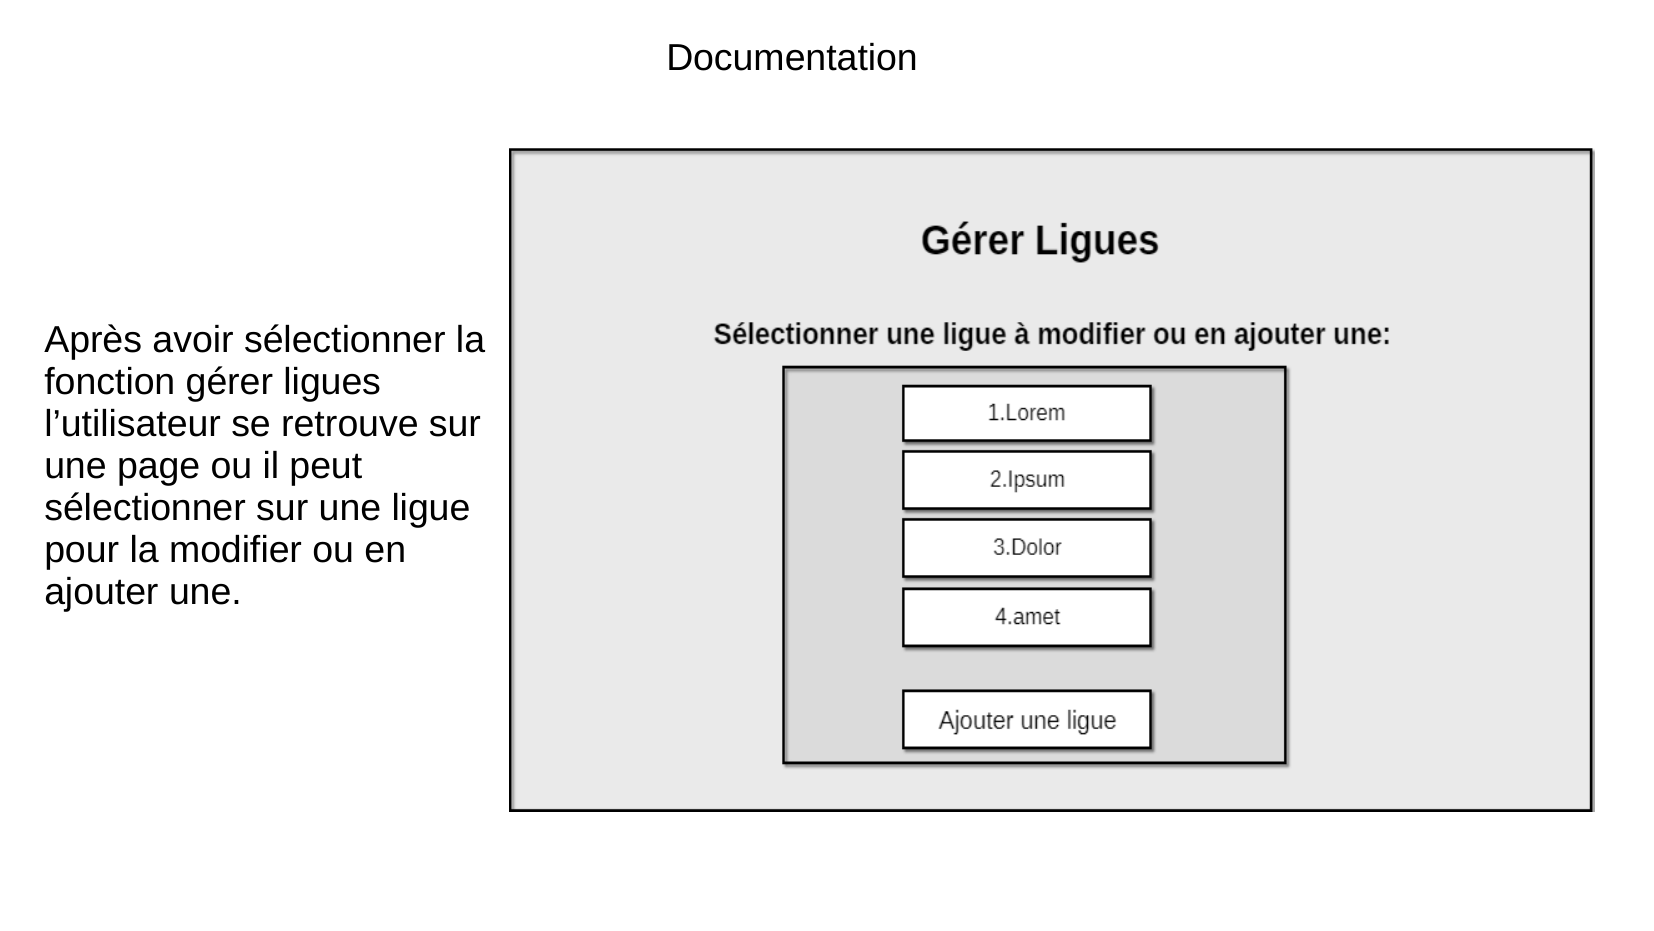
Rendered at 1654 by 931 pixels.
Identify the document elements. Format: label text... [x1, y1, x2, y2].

text_box Documentation [59, 29, 1536, 87]
picture [509, 147, 1595, 813]
text_box Après avoir sélectionner la fonction gérer ligues l’utilisateur se retrouve sur une page ou il peut sélectionner sur une ligue pour la modifier ou en ajouter une. [29, 311, 532, 621]
